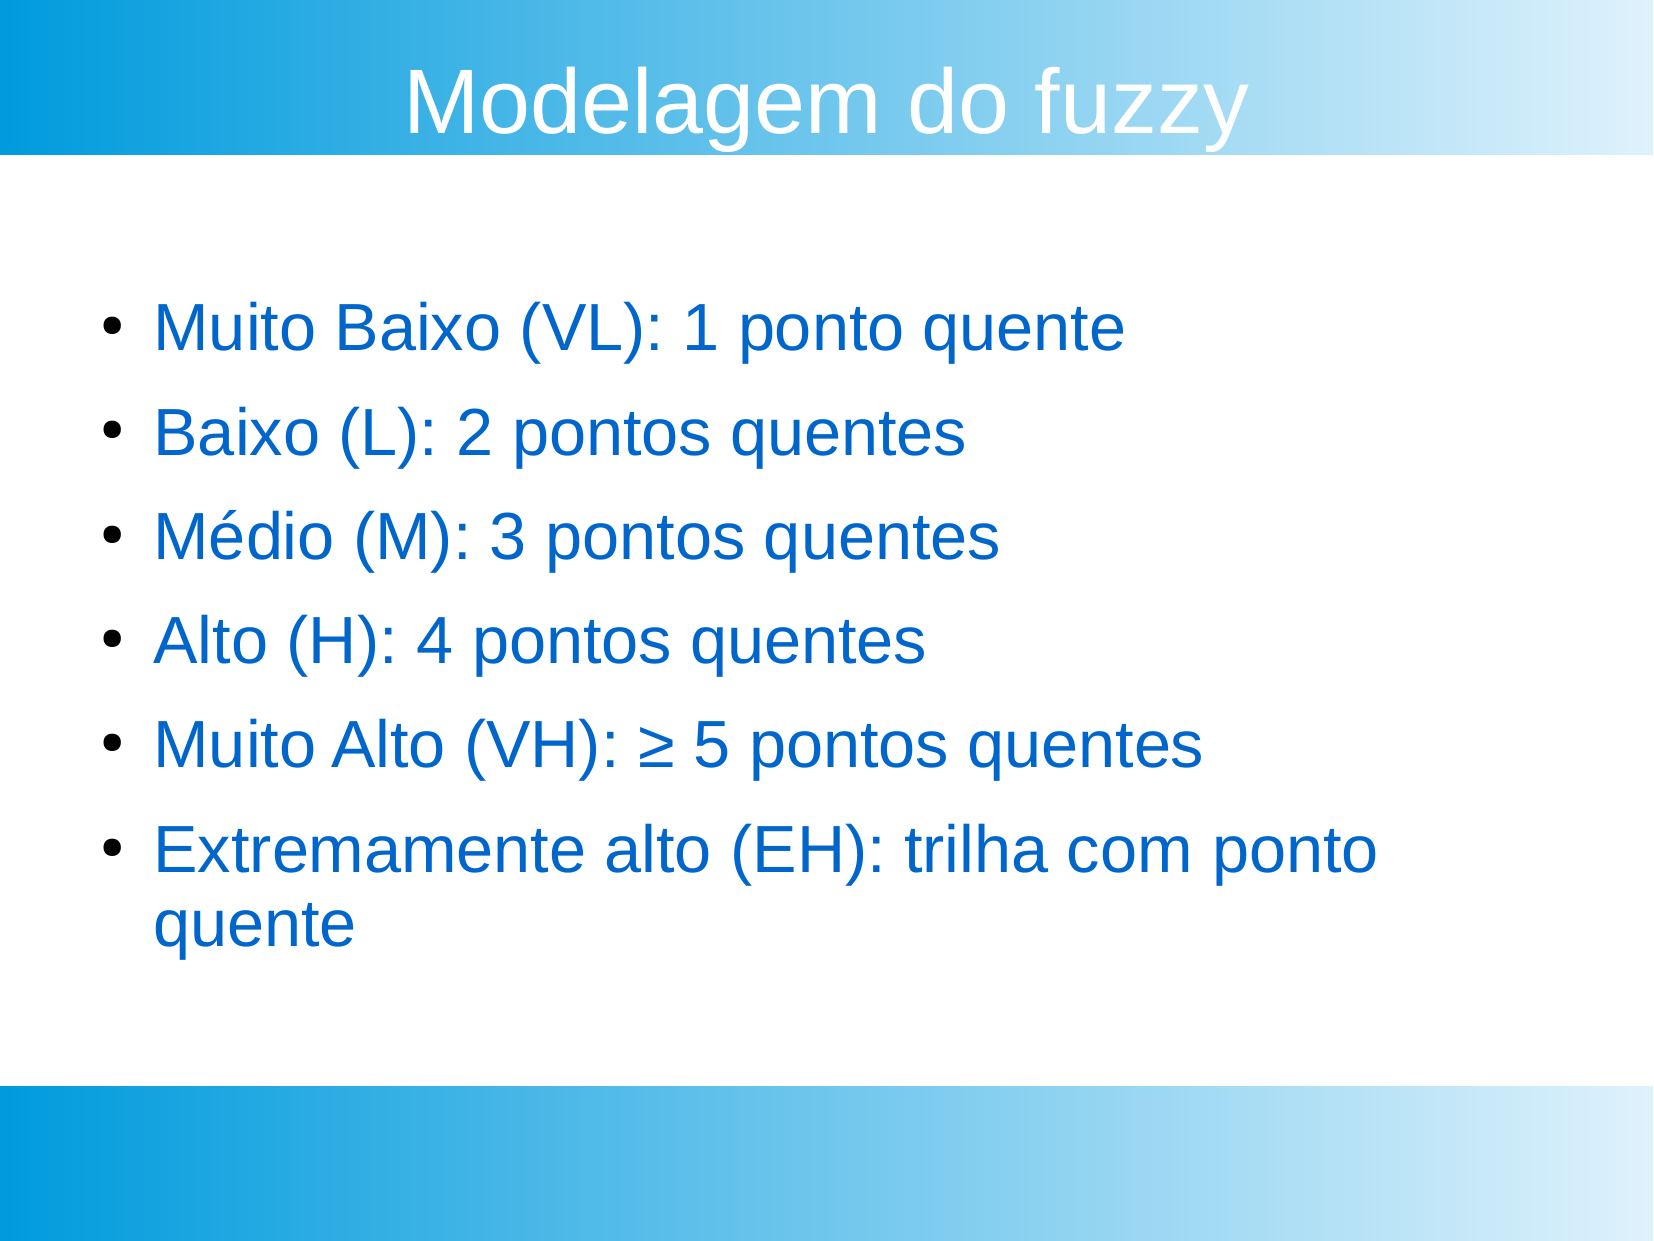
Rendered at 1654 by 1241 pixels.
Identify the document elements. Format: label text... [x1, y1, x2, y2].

title Modelagem do fuzzy [82, 49, 1571, 155]
list Muito Baixo (VL): 1 ponto quente Baixo (L): 2 pontos quentes Médio (M): 3 pontos quentes Alto (H): 4 pontos quentes Muito Alto (VH): ≥ 5 pontos quentes Extremamente alto (EH): trilha com ponto quente [82, 290, 1571, 1010]
